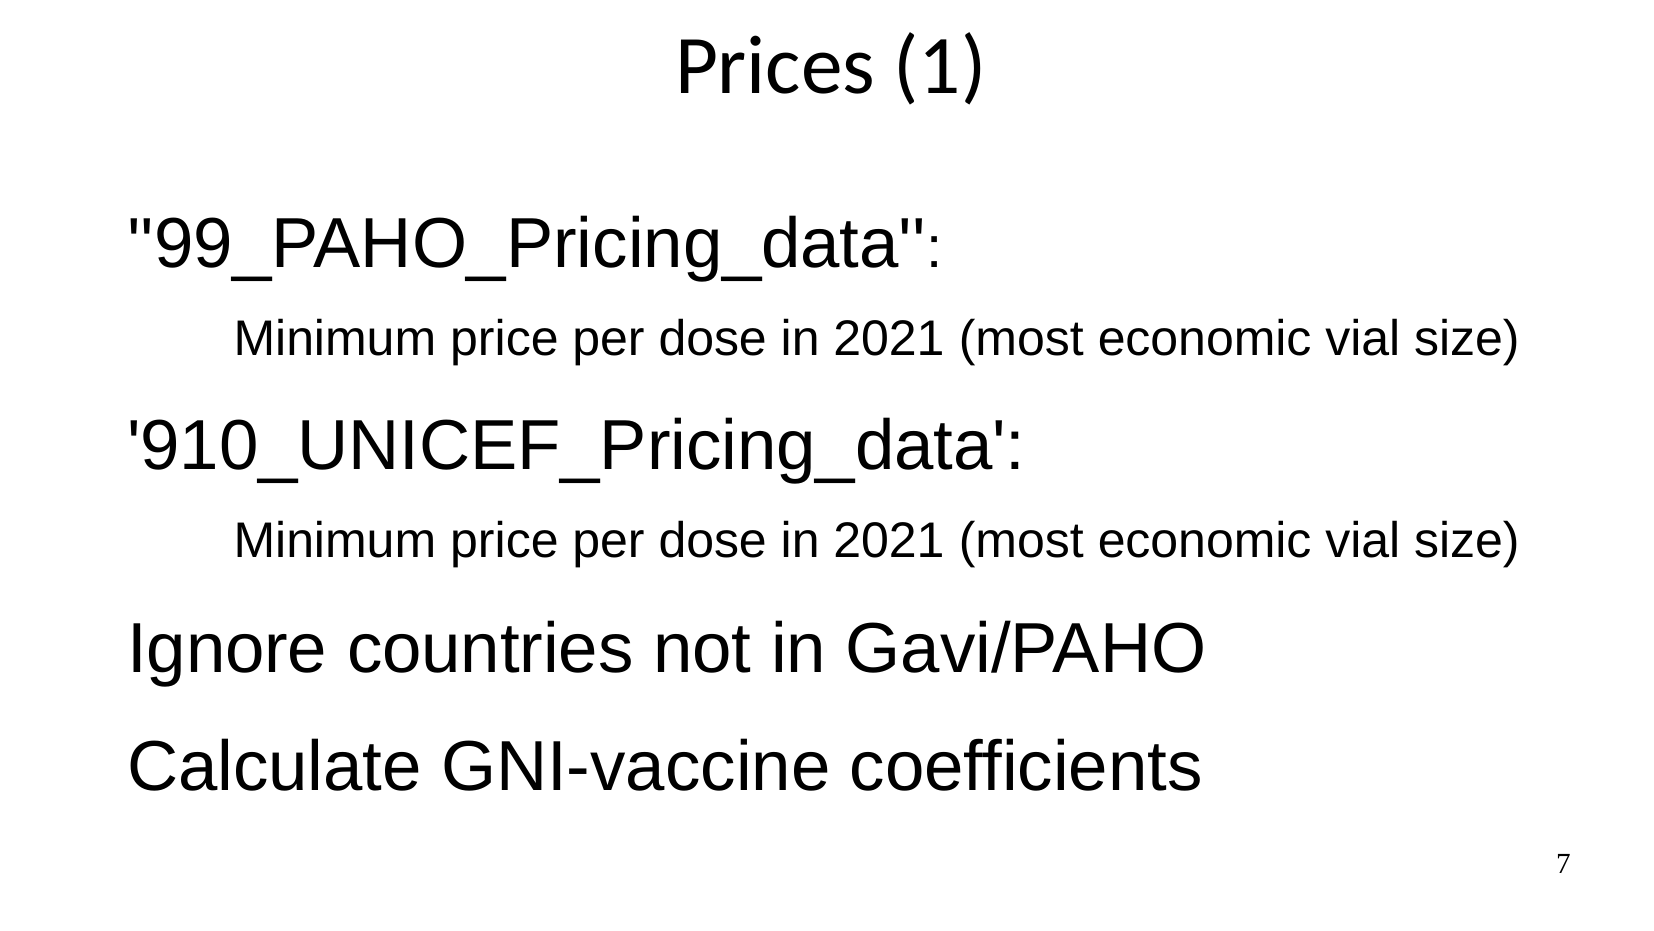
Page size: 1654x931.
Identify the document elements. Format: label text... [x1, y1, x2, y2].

title Prices (1) [86, 0, 1576, 151]
text_box ''99_PAHO_Pricing_data'': Minimum price per dose in 2021 (most economic vial size) '910_UNICEF_Pricing_data': Minimum price per dose in 2021 (most economic vial size) Ignore countries not in Gavi/PAHO Calculate GNI-vaccine coefficients [112, 156, 1535, 813]
